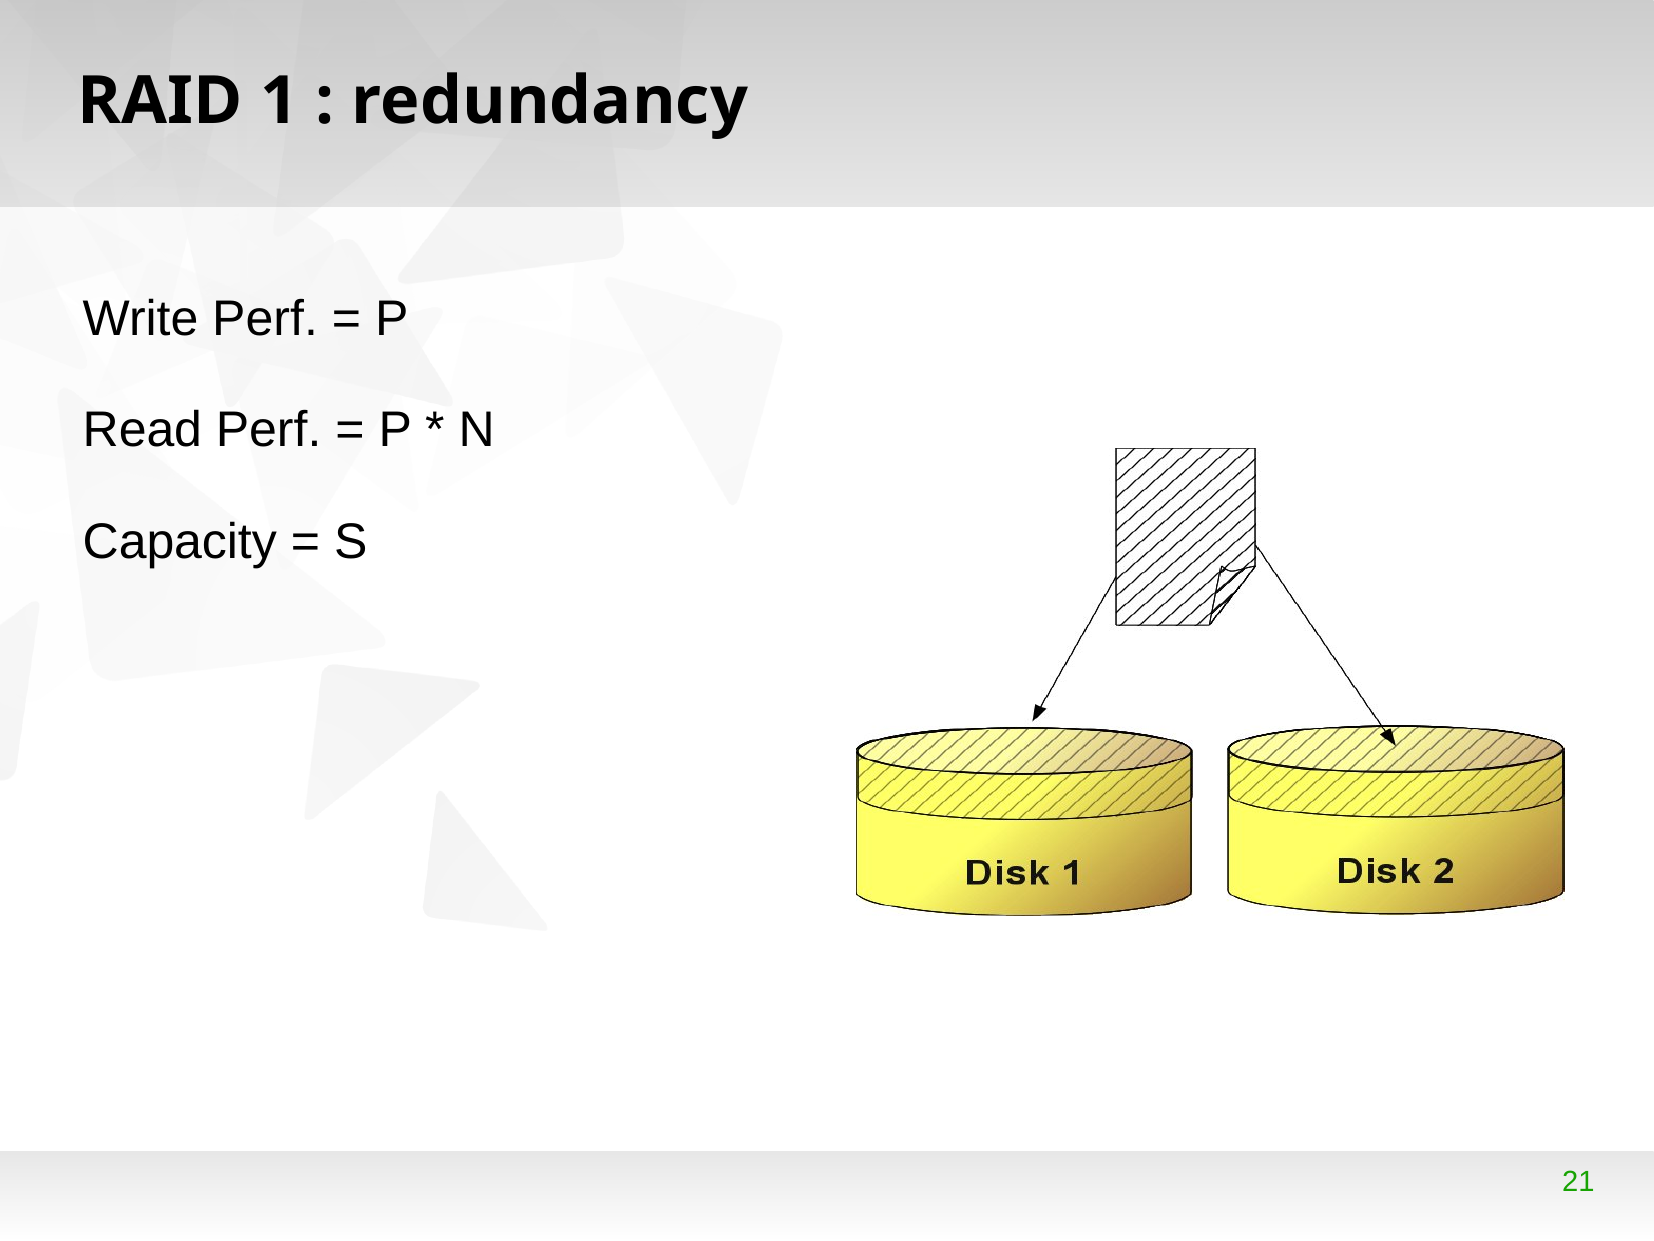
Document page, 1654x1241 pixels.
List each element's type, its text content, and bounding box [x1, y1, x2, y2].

picture [856, 448, 1565, 916]
picture [0, 0, 783, 931]
title RAID 1 : redundancy [77, 0, 1424, 201]
subtitle Write Perf. = P Read Perf. = P * N Capacity = S [82, 290, 827, 1109]
